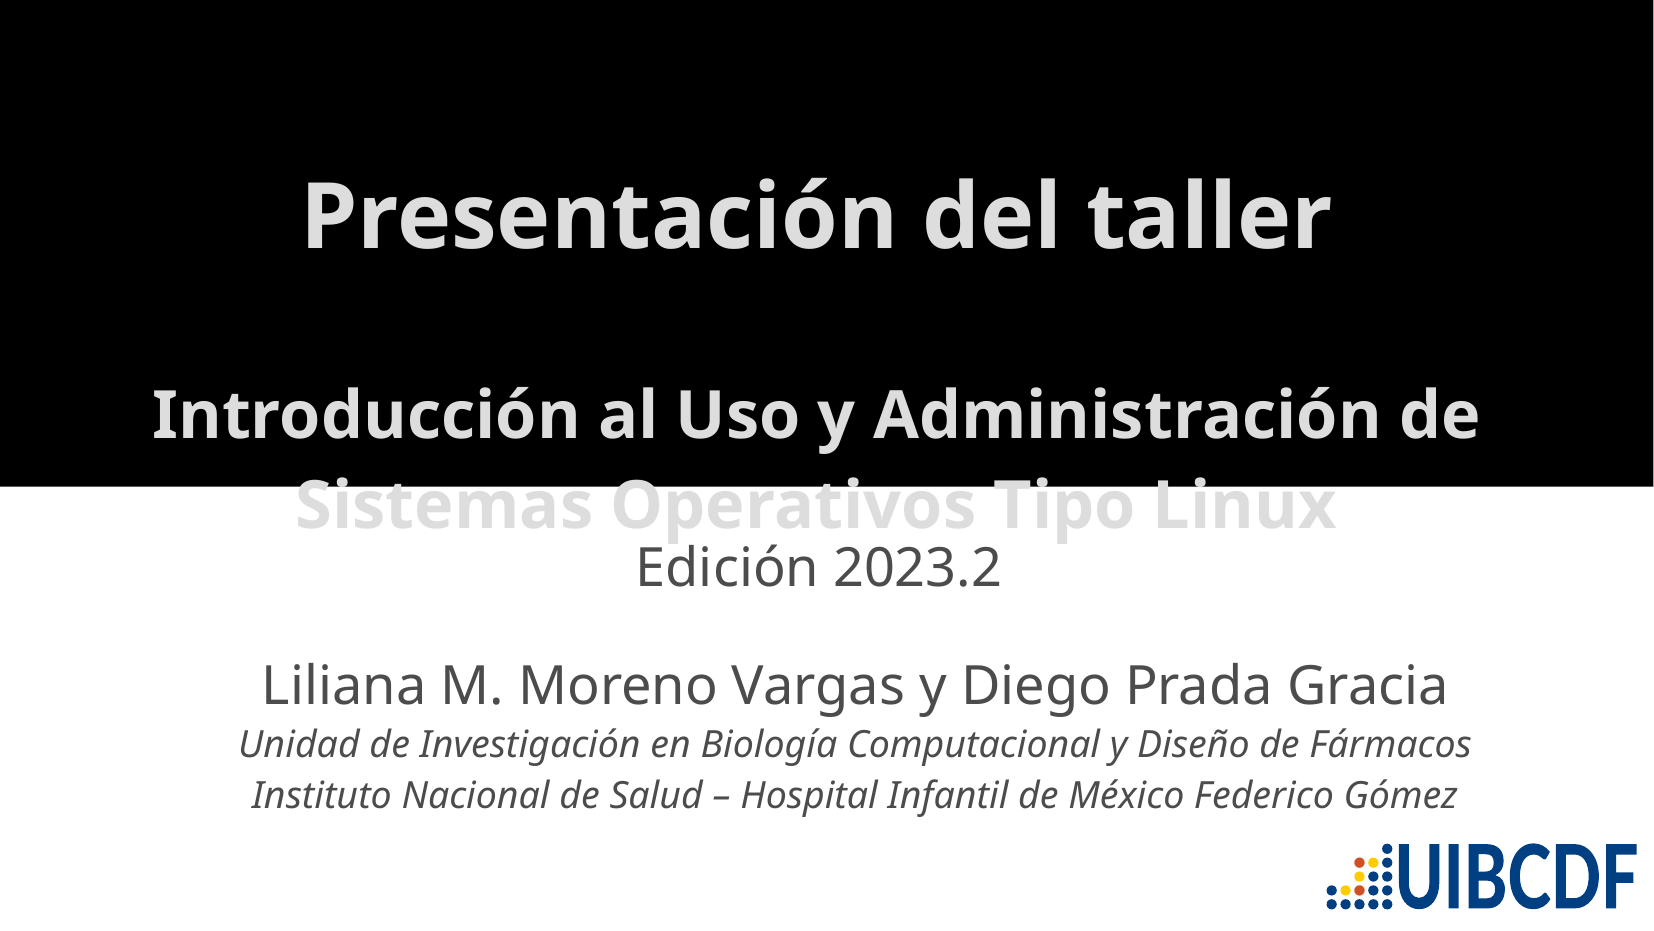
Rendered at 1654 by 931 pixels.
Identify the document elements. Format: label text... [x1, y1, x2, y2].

picture [1324, 841, 1637, 912]
text_box [0, 0, 1654, 487]
text_box Presentación del taller Introducción al Uso y Administración de Sistemas Operativos Tipo Linux [81, 143, 1552, 451]
text_box Edición 2023.2 [361, 520, 1277, 622]
text_box Unidad de Investigación en Biología Computacional y Diseño de Fármacos Instituto Nacional de Salud – Hospital Infantil de México Federico Gómez [220, 709, 1492, 801]
text_box Liliana M. Moreno Vargas y Diego Prada Gracia [237, 638, 1475, 763]
